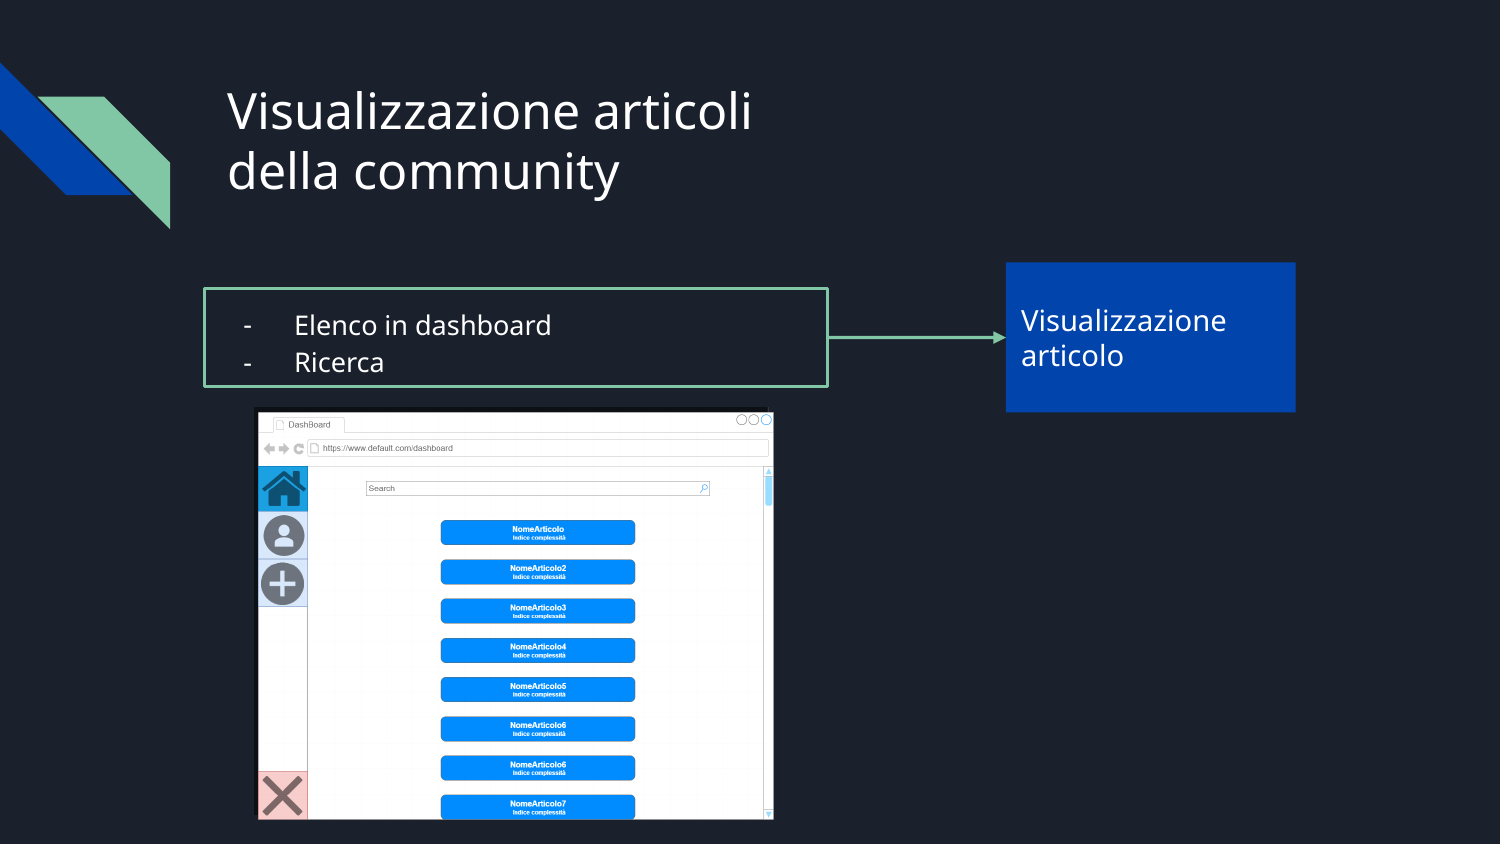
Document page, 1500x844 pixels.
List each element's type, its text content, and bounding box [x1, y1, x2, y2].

title Visualizzazione articoli della community [212, 64, 836, 310]
text_box Visualizzazione articolo [1005, 262, 1296, 413]
list Elenco in dashboard Ricerca [204, 288, 828, 387]
picture [258, 412, 774, 820]
